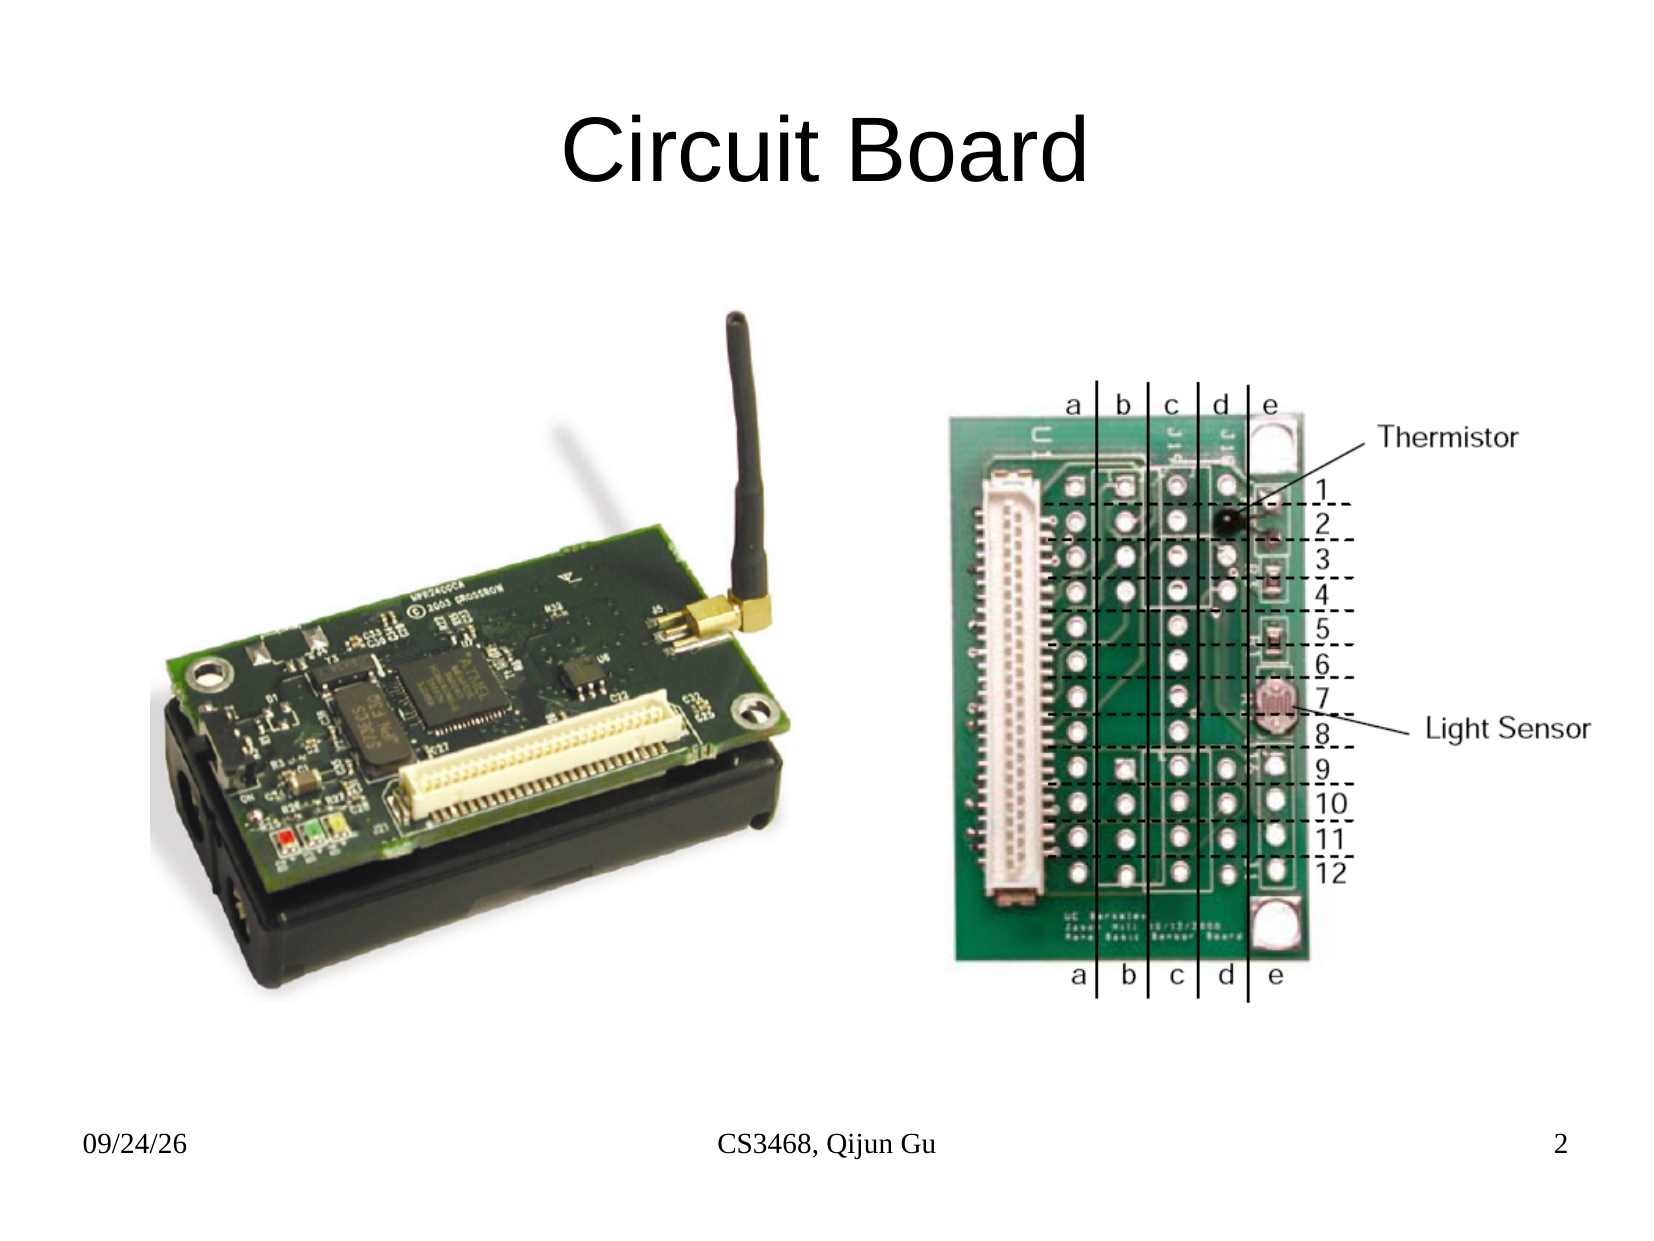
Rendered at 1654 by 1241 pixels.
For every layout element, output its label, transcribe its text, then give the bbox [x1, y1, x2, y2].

picture [150, 299, 805, 1004]
picture [937, 368, 1603, 1013]
title Circuit Board [82, 49, 1570, 256]
